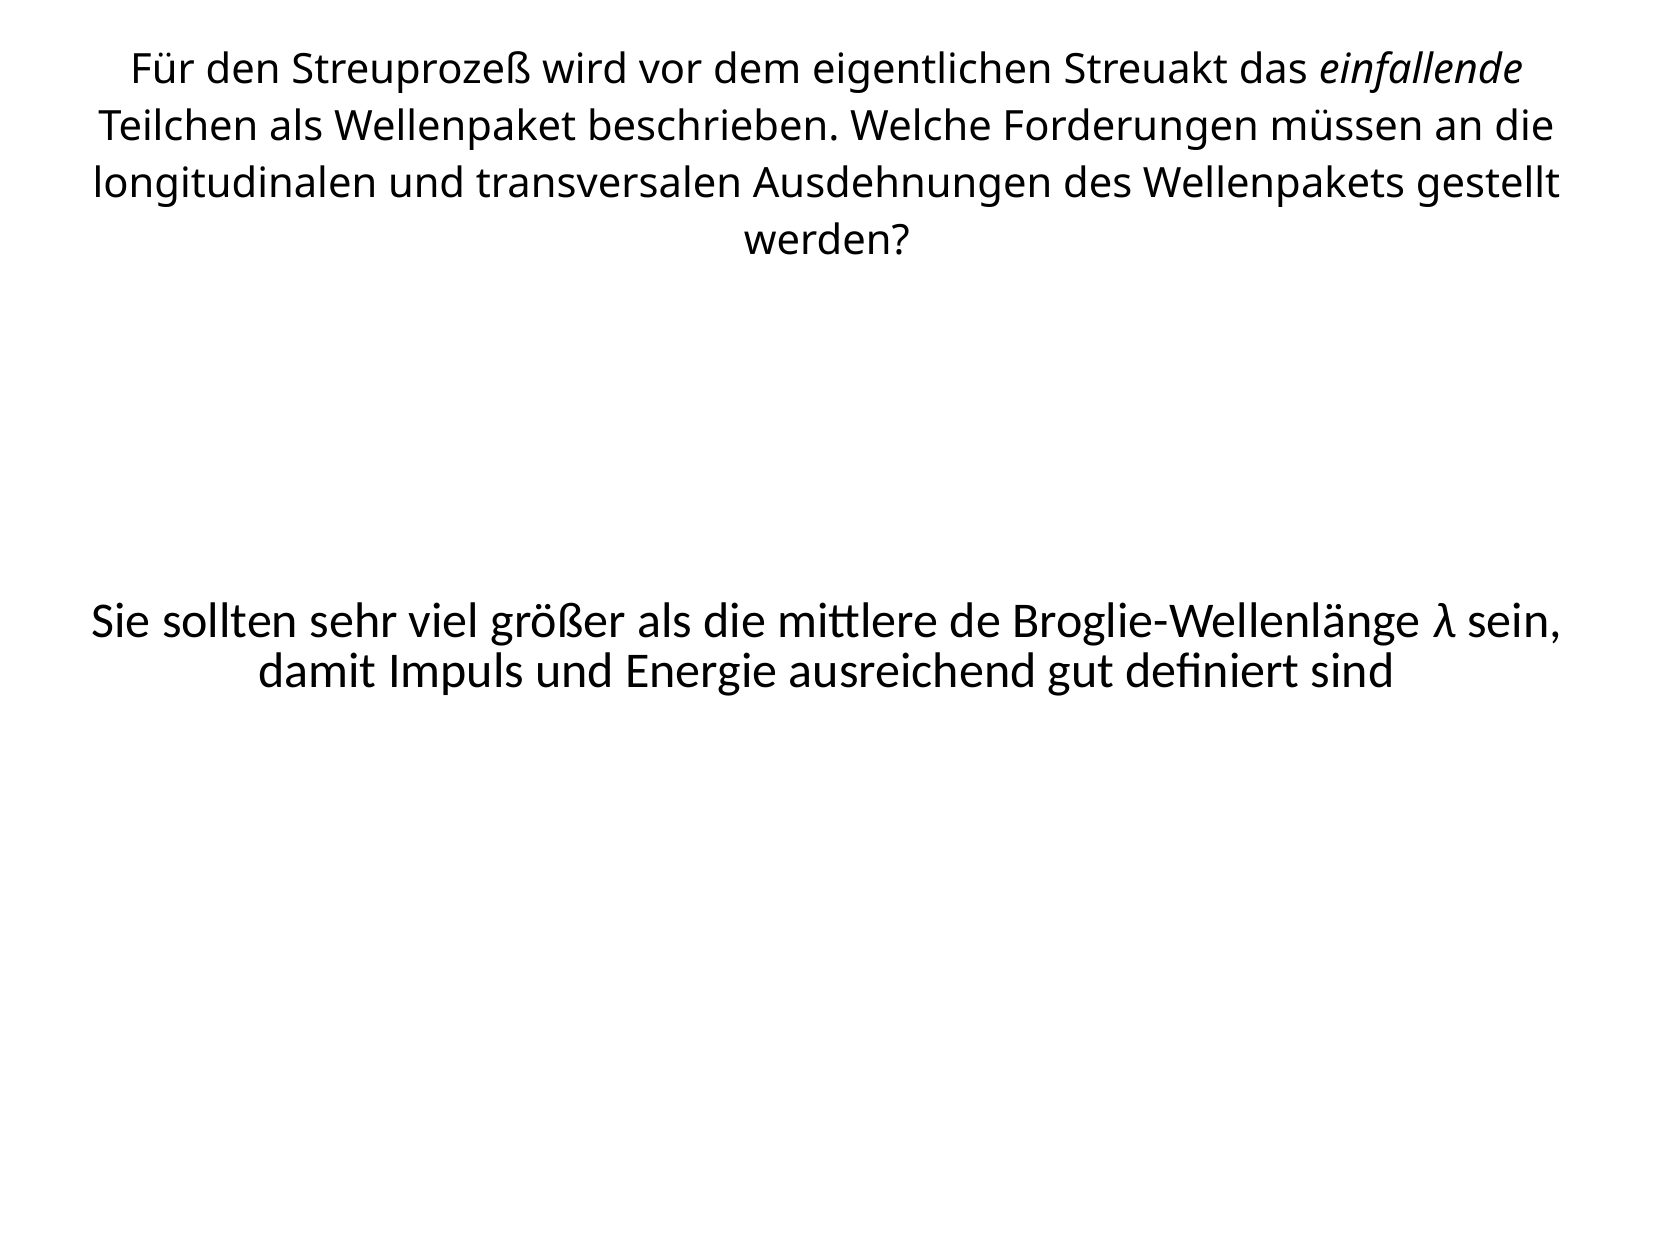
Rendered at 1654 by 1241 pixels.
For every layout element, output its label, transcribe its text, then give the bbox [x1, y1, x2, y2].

title Für den Streuprozeß wird vor dem eigentlichen Streuakt das einfallende Teilchen als Wellenpaket beschrieben. Welche Forderungen müssen an die longitudinalen und transversalen Ausdehnungen des Wellenpakets gestellt werden? [82, 49, 1571, 257]
subtitle Sie sollten sehr viel größer als die mittlere de Broglie-Wellenlänge λ sein, damit Impuls und Energie ausreichend gut definiert sind [82, 290, 1571, 1010]
